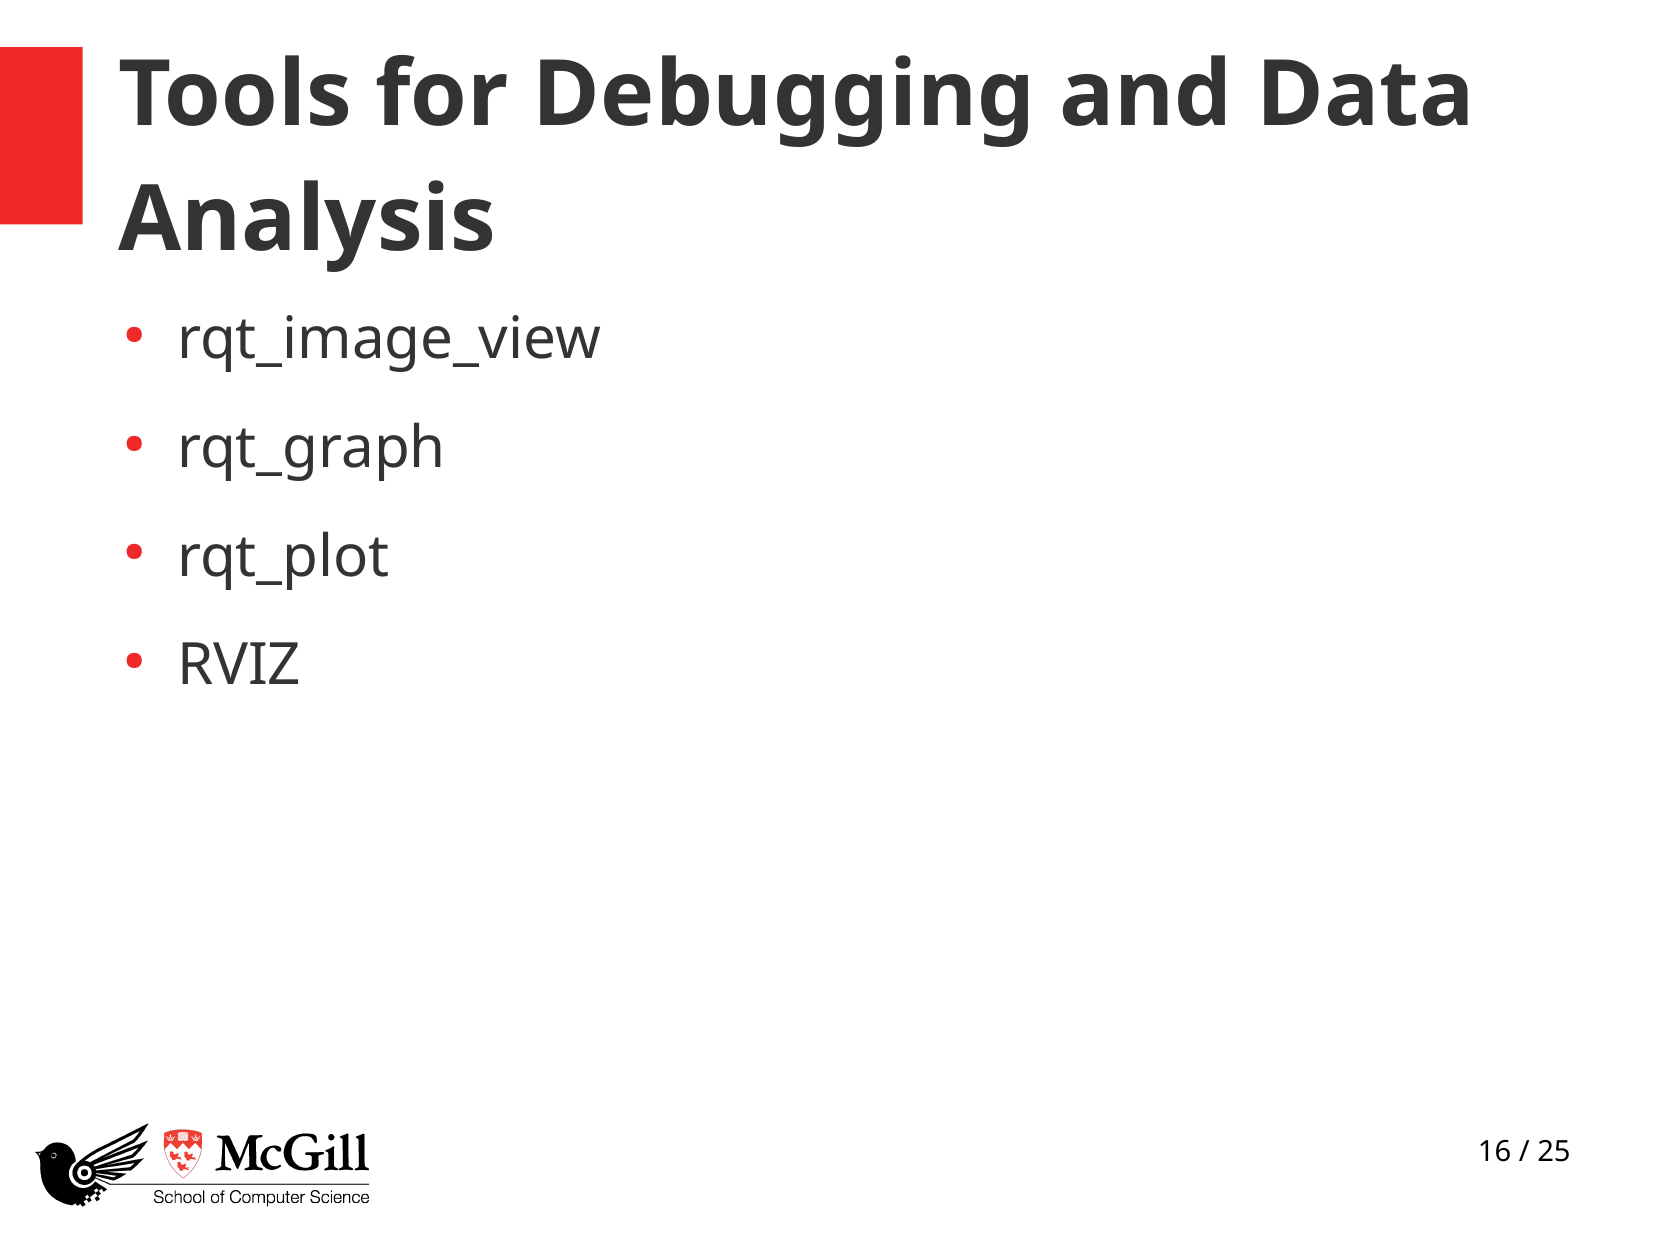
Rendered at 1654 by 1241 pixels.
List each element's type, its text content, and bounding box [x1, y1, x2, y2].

picture [35, 1110, 369, 1216]
list rqt_image_view rqt_graph rqt_plot RVIZ [106, 296, 1524, 1016]
title Tools for Debugging and Data Analysis [118, 45, 1571, 260]
